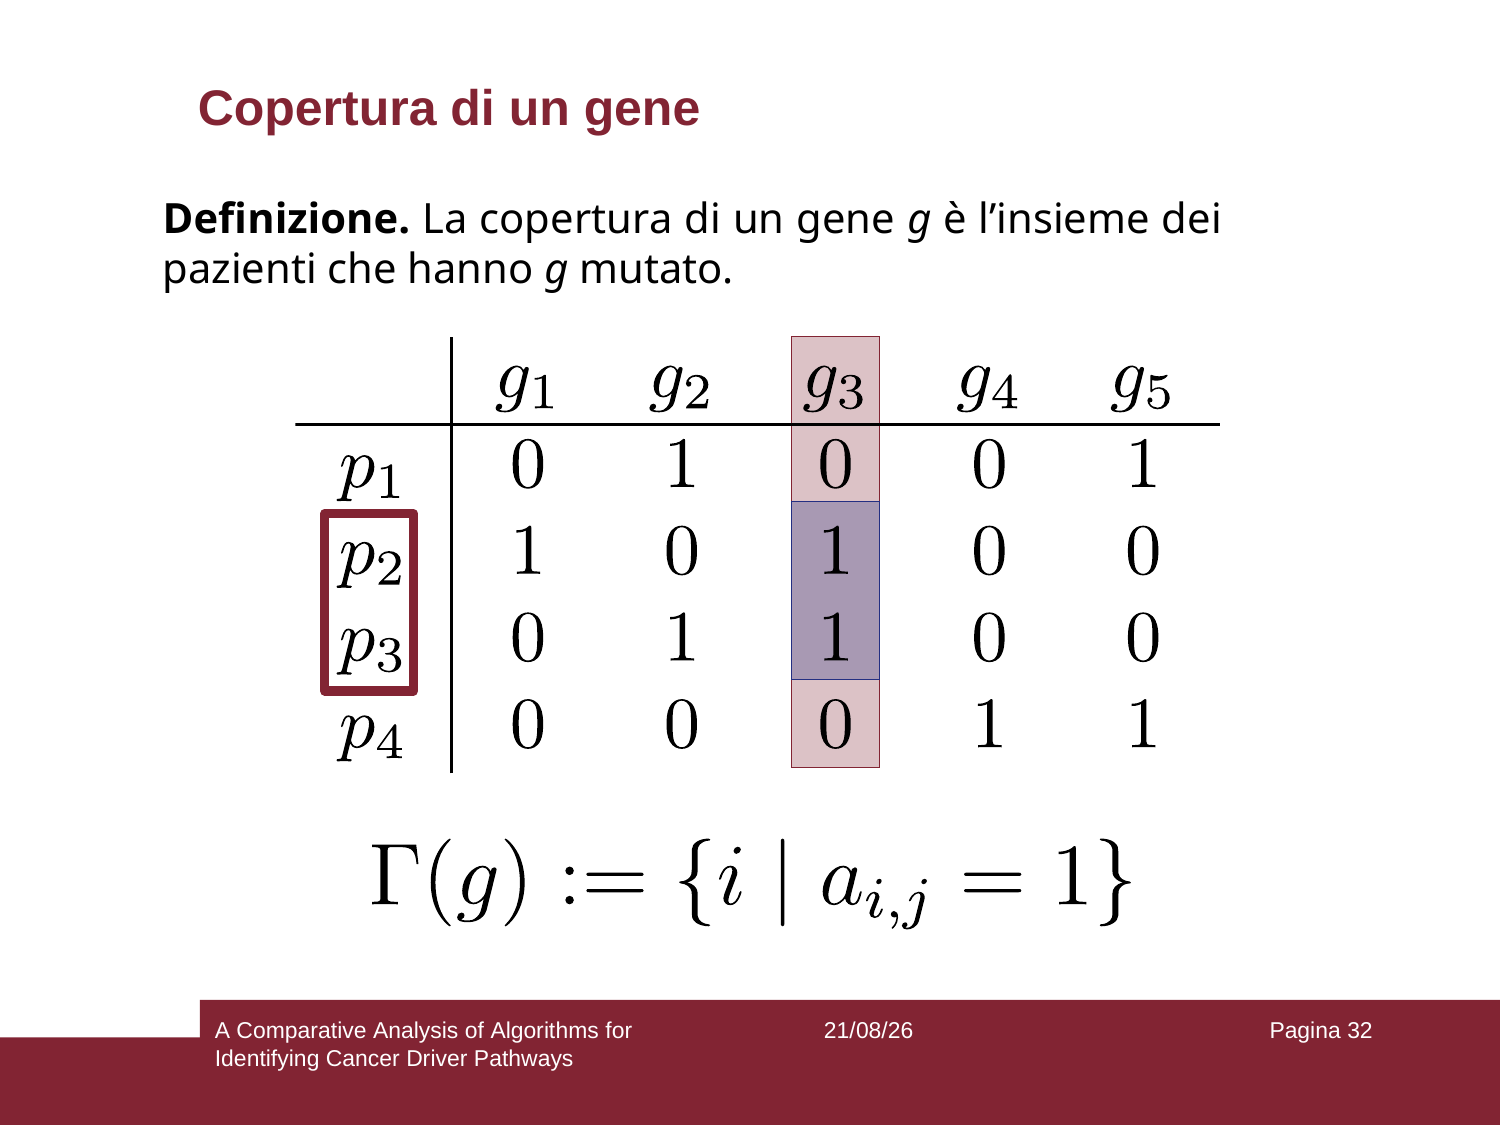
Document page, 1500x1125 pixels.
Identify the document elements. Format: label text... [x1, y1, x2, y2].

text_box Pagina <number> [1074, 1008, 1388, 1084]
picture [295, 350, 1241, 780]
text_box Definizione. La copertura di un gene g è l’insieme dei pazienti che hanno g mutato. [147, 184, 1359, 350]
picture [372, 838, 1131, 930]
title Copertura di un gene [183, 67, 1400, 150]
text_box 22/10/24 [712, 1008, 1026, 1084]
text_box A Comparative Analysis of Algorithms for Identifying Cancer Driver Pathways [199, 1008, 676, 1084]
